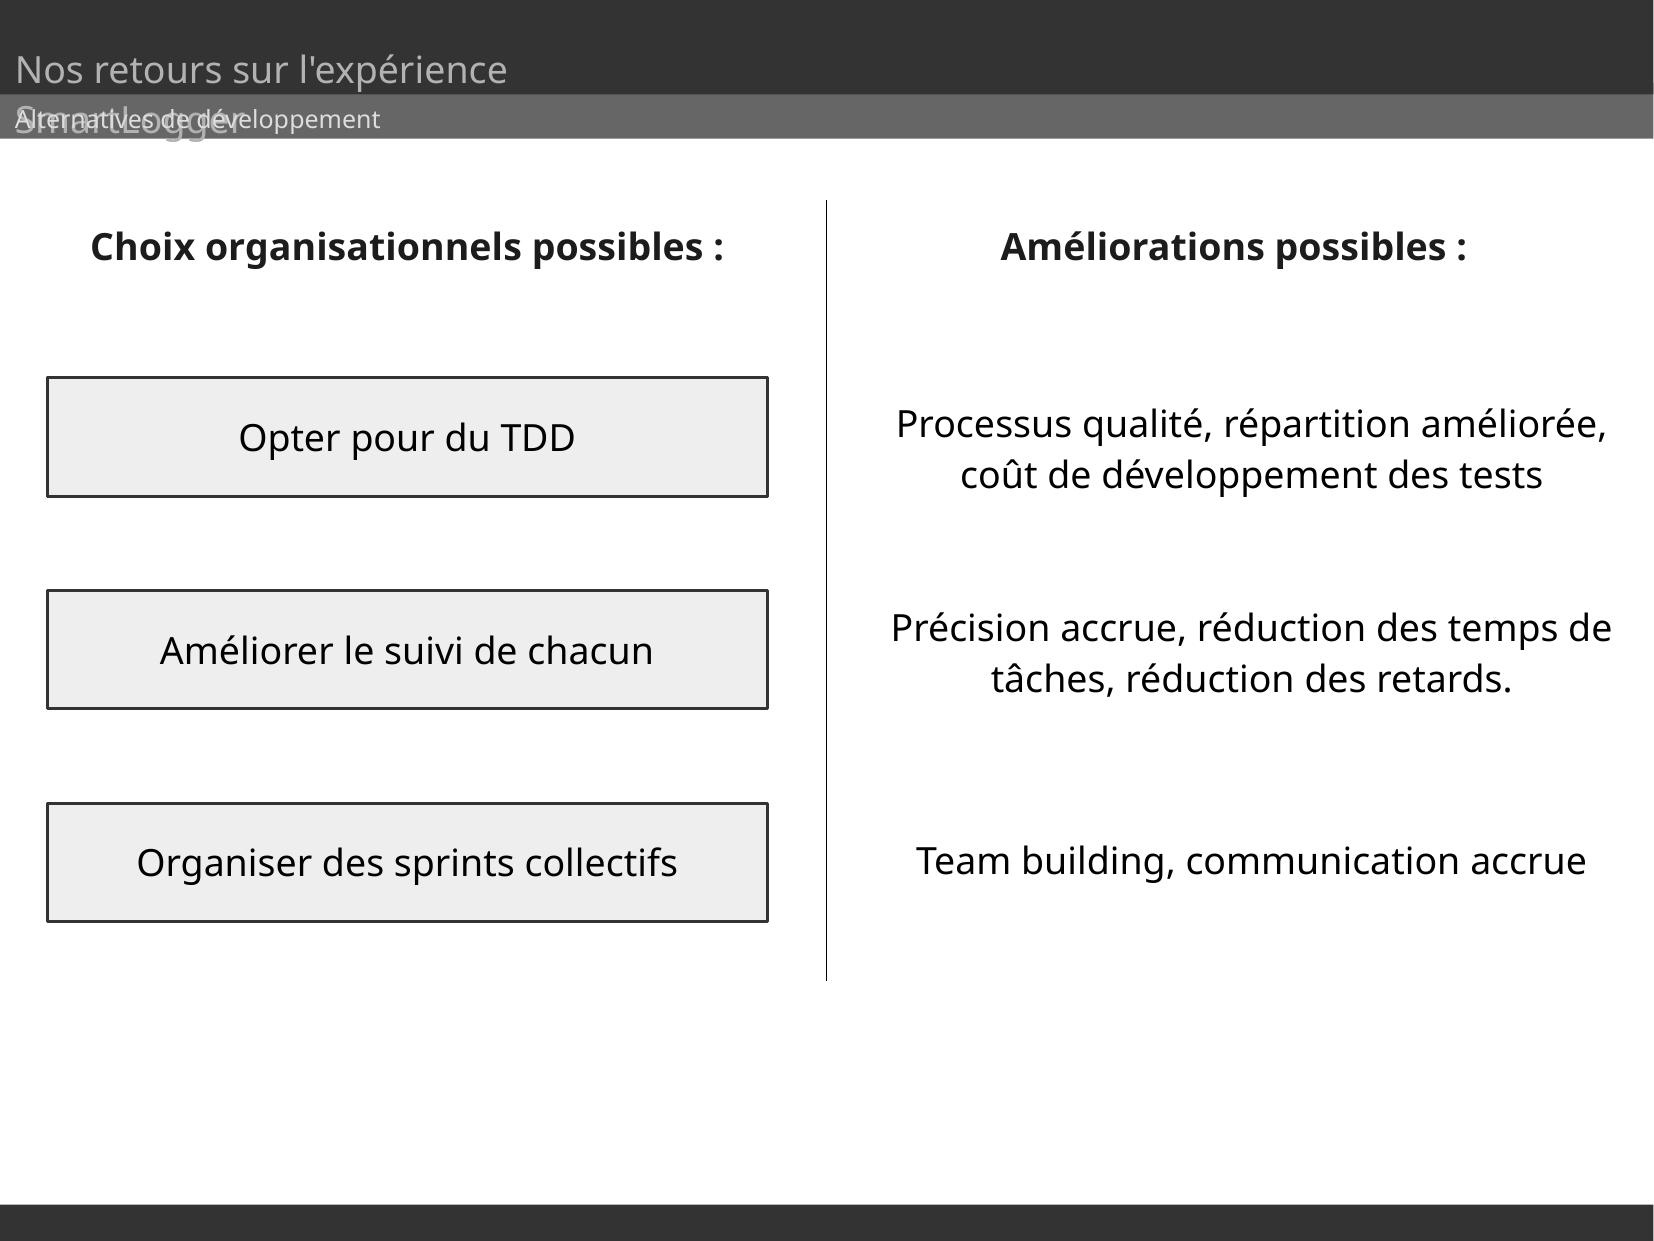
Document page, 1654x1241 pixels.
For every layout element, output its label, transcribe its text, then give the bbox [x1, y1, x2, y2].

text_box Organiser des sprints collectifs [47, 803, 768, 922]
text_box Choix organisationnels possibles : [47, 212, 768, 272]
text_box [0, 1204, 1654, 1241]
text_box Team building, communication accrue [874, 826, 1630, 886]
text_box Opter pour du TDD [47, 377, 768, 497]
text_box Alternatives de développement [0, 94, 1654, 139]
text_box [0, 0, 1654, 94]
text_box Processus qualité, répartition améliorée, coût de développement des tests [874, 389, 1630, 493]
text_box Améliorations possibles : [874, 212, 1595, 272]
text_box Nos retours sur l'expérience SmartLogger [0, 35, 733, 94]
text_box Précision accrue, réduction des temps de tâches, réduction des retards. [874, 594, 1630, 697]
text_box Améliorer le suivi de chacun [47, 590, 768, 709]
